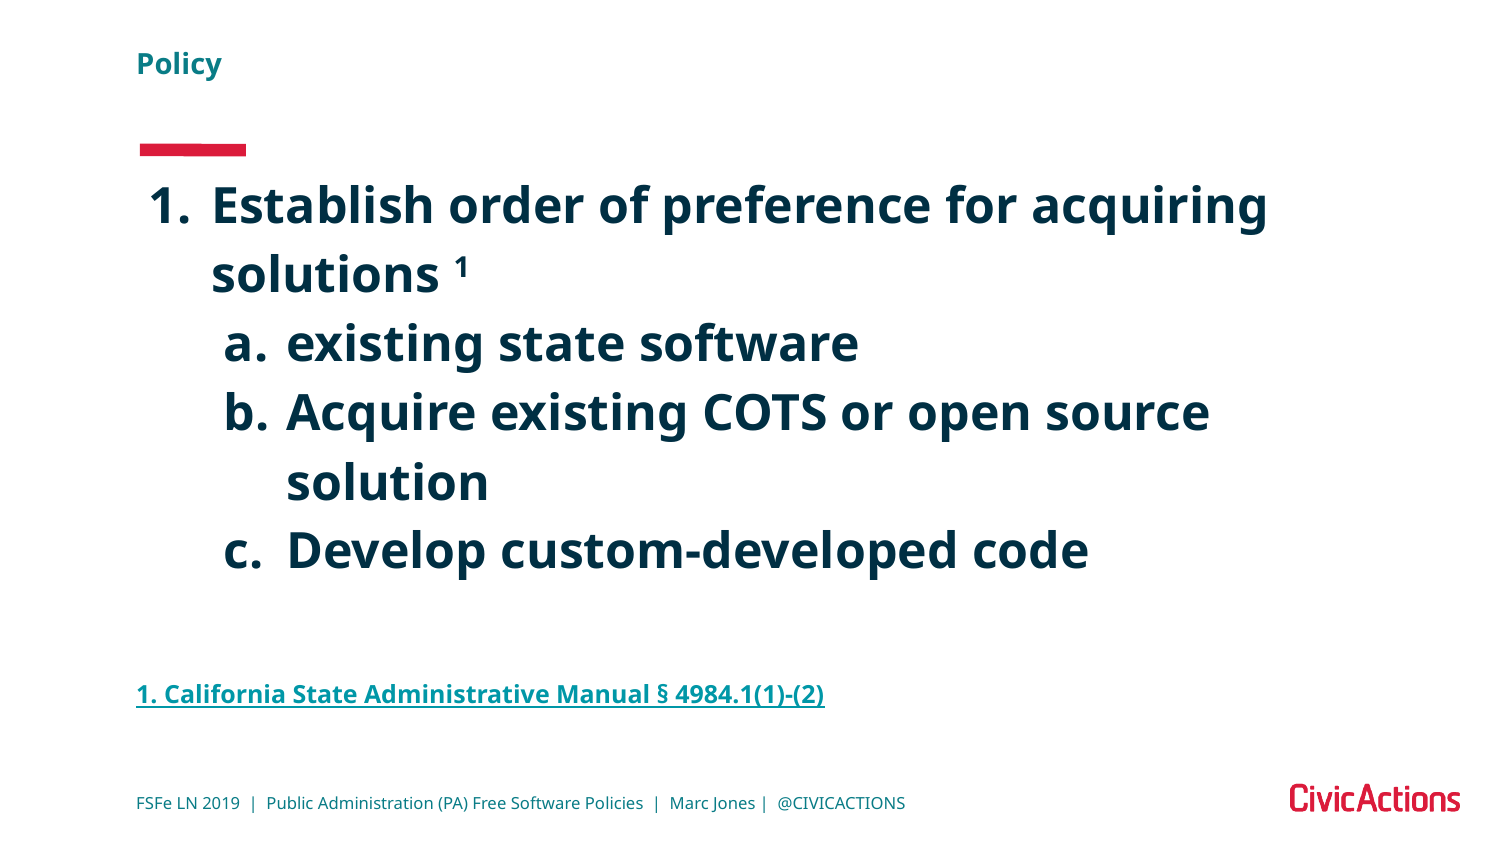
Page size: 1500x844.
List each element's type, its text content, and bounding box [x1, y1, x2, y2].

list Establish order of preference for acquiring solutions 1 existing state software Acquire existing COTS or open source solution Develop custom-developed code 1. California State Administrative Manual § 4984.1(1)-(2) [121, 150, 1375, 750]
title Policy [121, 30, 1375, 112]
text_box FSFe LN 2019 | Public Administration (PA) Free Software Policies | Marc Jones | @CIVICACTIONS [121, 778, 1467, 817]
